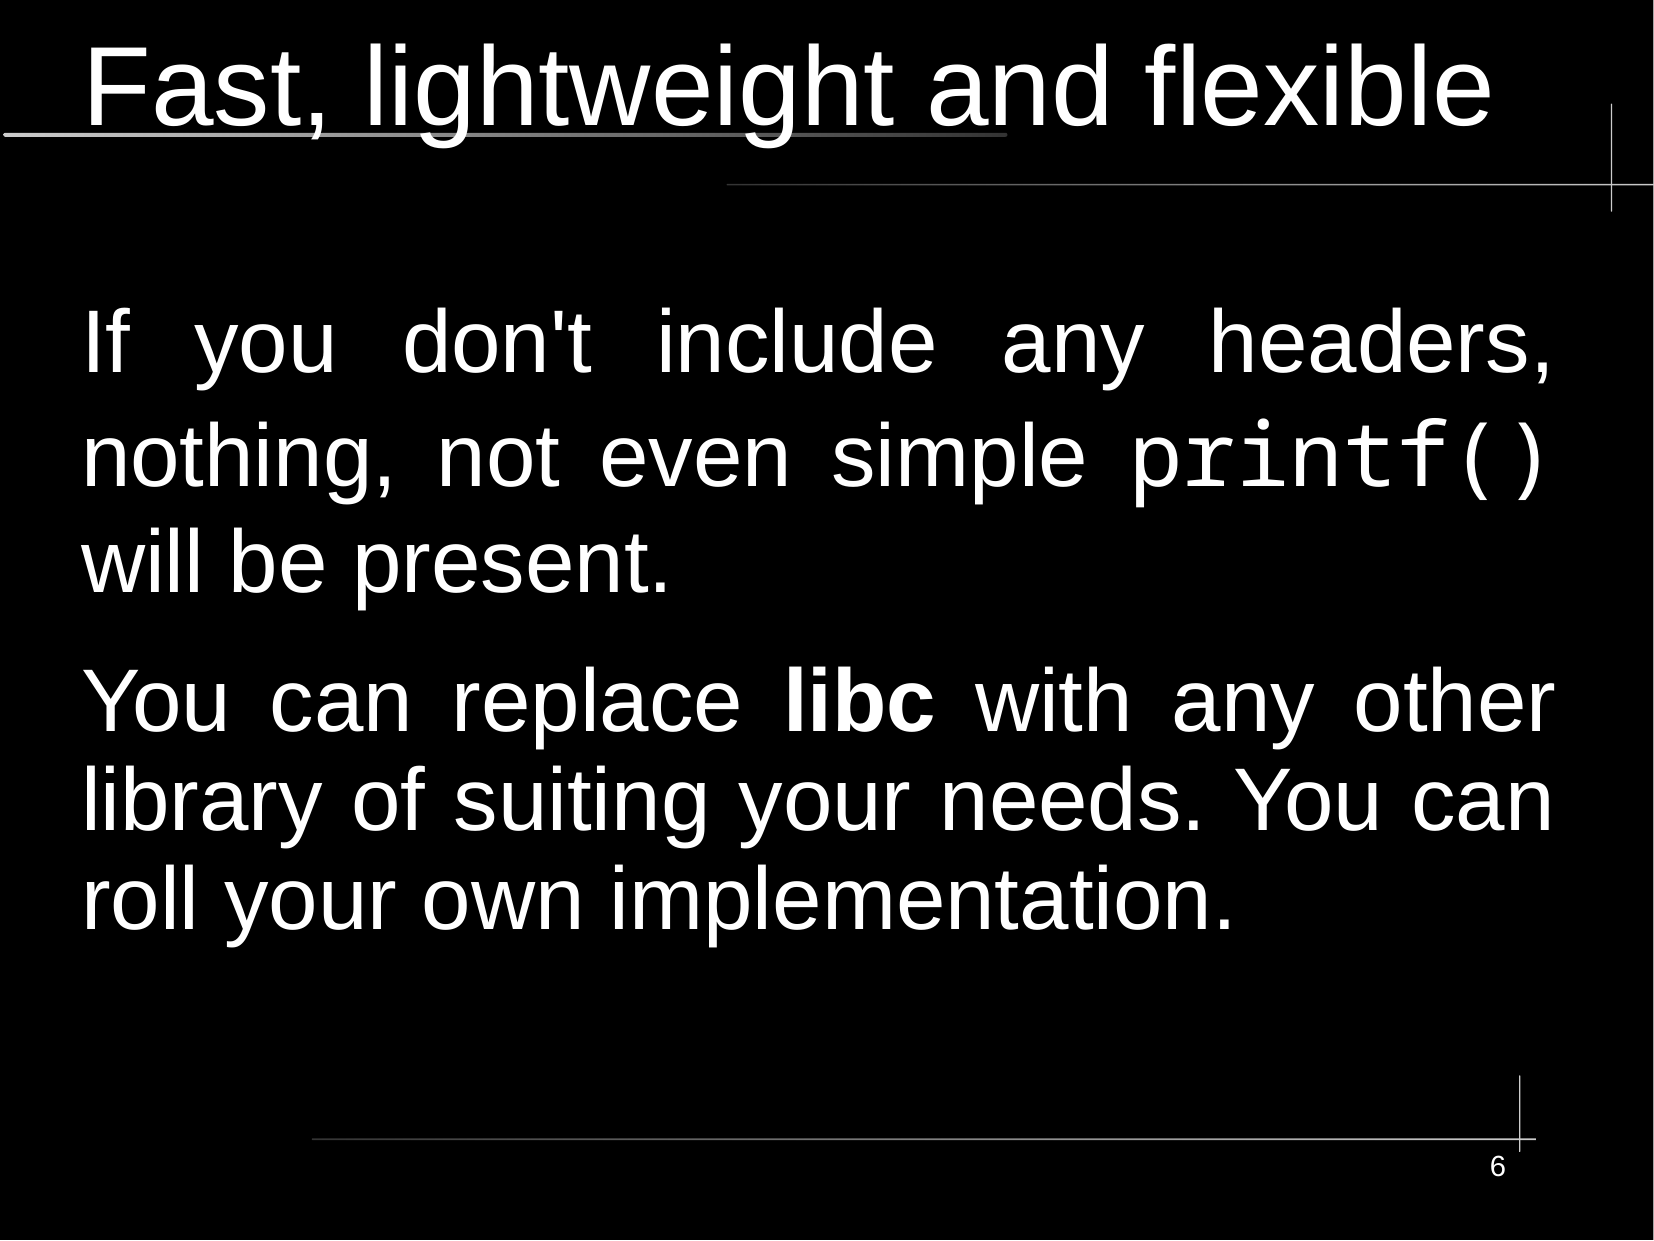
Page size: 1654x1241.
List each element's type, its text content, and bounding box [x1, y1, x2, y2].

list If you don't include any headers, nothing, not even simple printf() will be present. You can replace libc with any other library of suiting your needs. You can roll your own implementation. [10, 291, 1558, 1011]
title Fast, lightweight and flexible [23, 15, 1589, 158]
